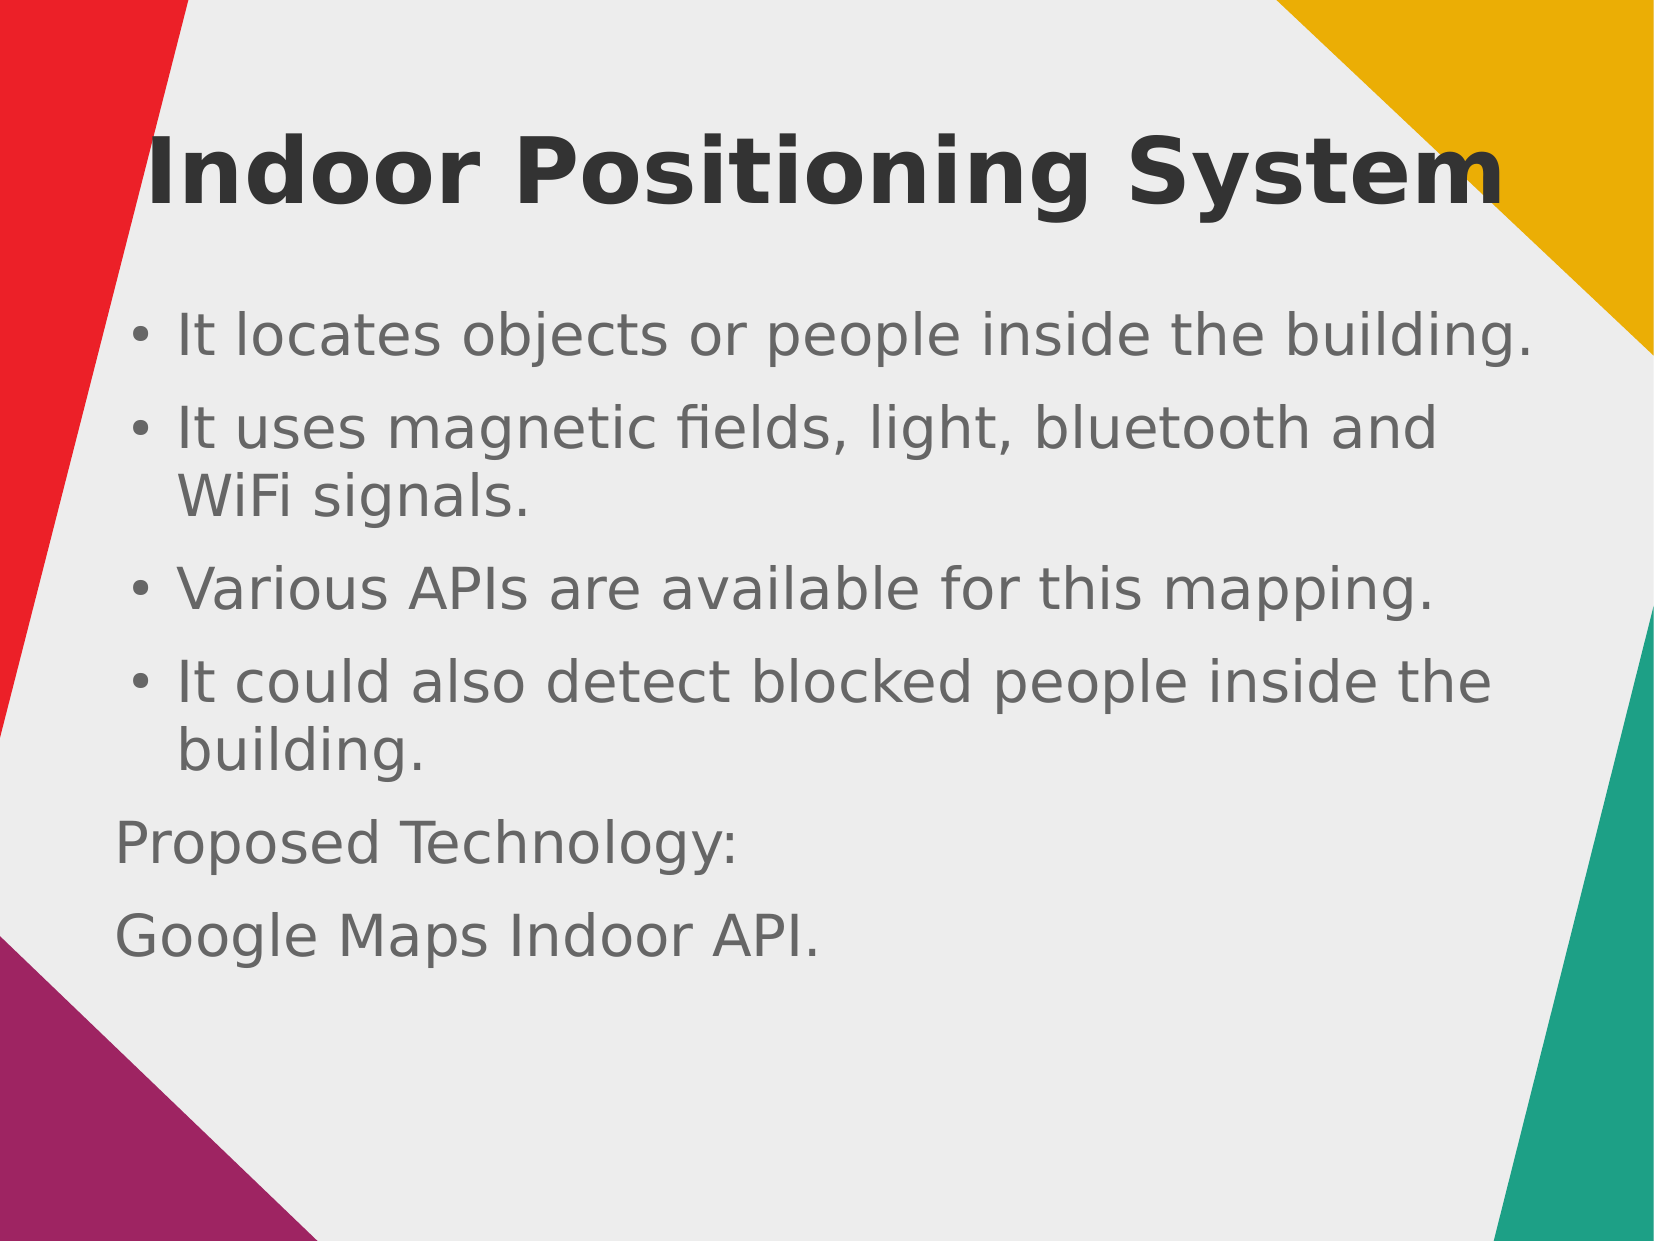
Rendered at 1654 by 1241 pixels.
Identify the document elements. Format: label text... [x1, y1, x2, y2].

list It locates objects or people inside the building. It uses magnetic fields, light, bluetooth and WiFi signals. Various APIs are available for this mapping. It could also detect blocked people inside the building. Proposed Technology: Google Maps Indoor API. [114, 302, 1539, 1033]
title Indoor Positioning System [114, 73, 1539, 271]
